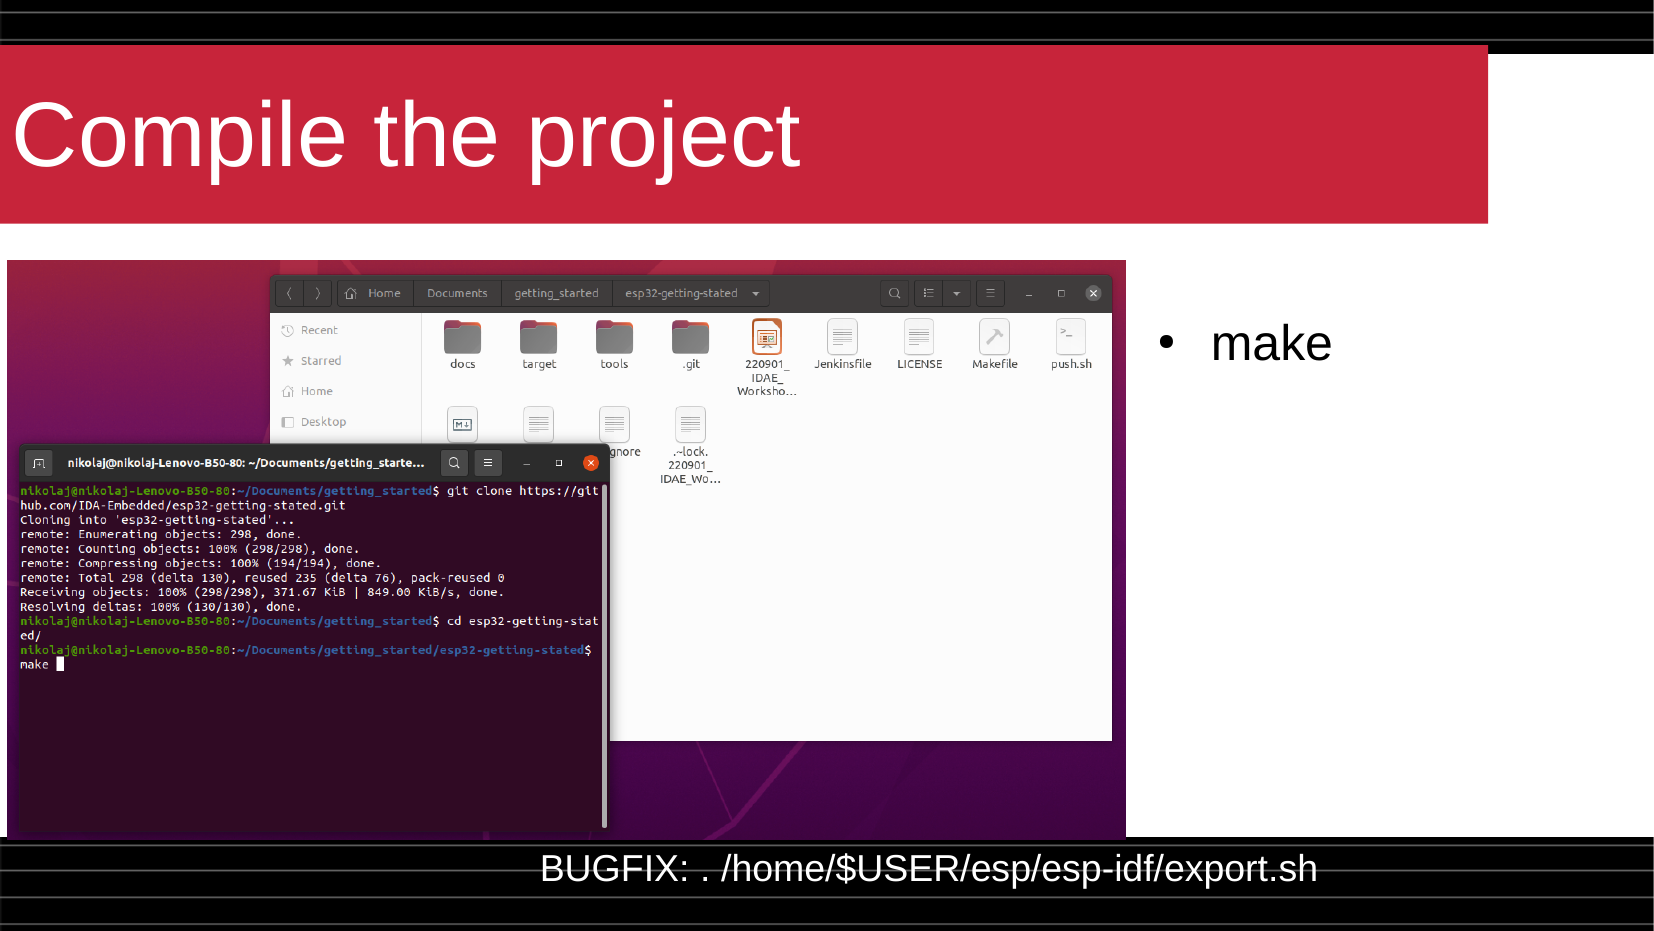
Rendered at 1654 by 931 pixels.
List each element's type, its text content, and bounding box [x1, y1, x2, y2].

list make [1140, 315, 1595, 535]
picture [0, 260, 1654, 931]
text_box BUGFIX: . /home/$USER/esp/esp-idf/export.sh [525, 840, 1619, 931]
picture [0, 0, 1654, 54]
title Compile the project [0, 45, 1489, 224]
